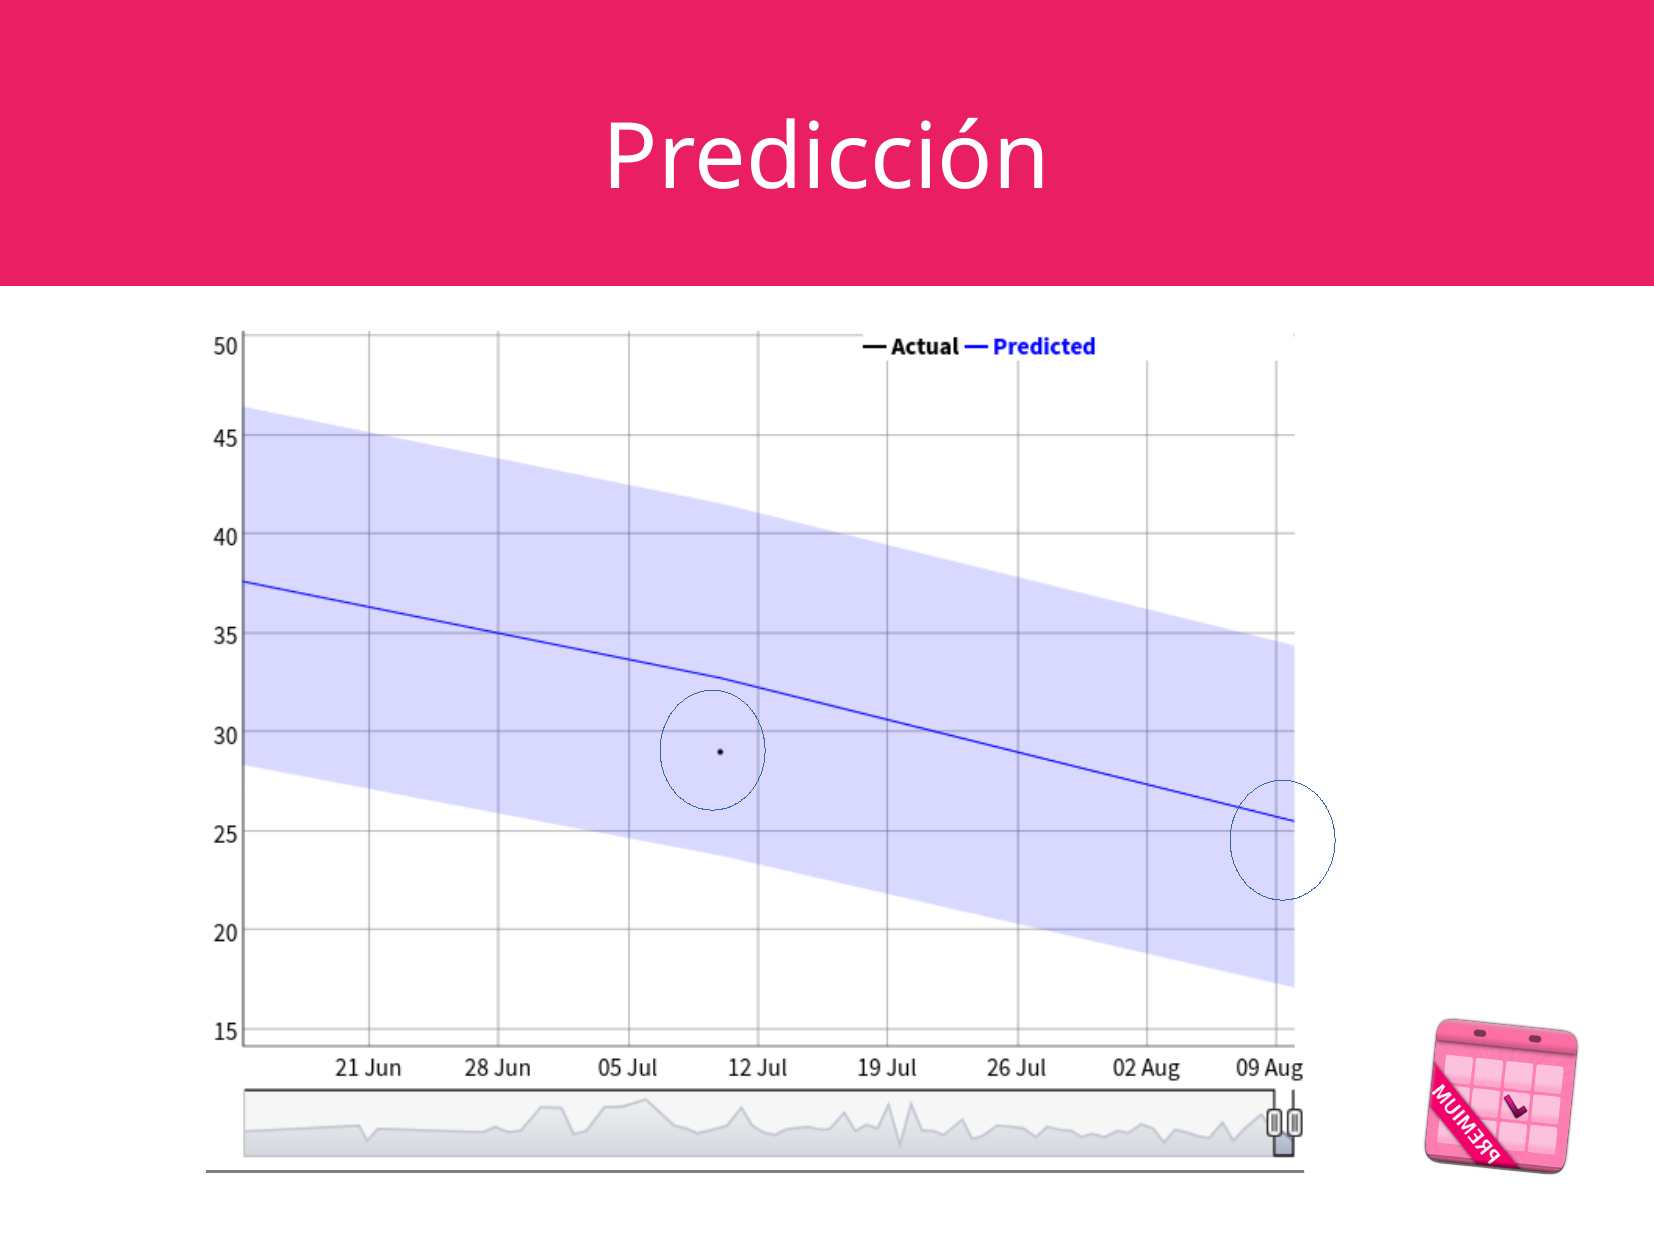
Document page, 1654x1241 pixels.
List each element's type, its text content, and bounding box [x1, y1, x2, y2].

picture [206, 314, 1306, 1170]
picture [1410, 1004, 1592, 1187]
title Predicción [82, 49, 1571, 257]
